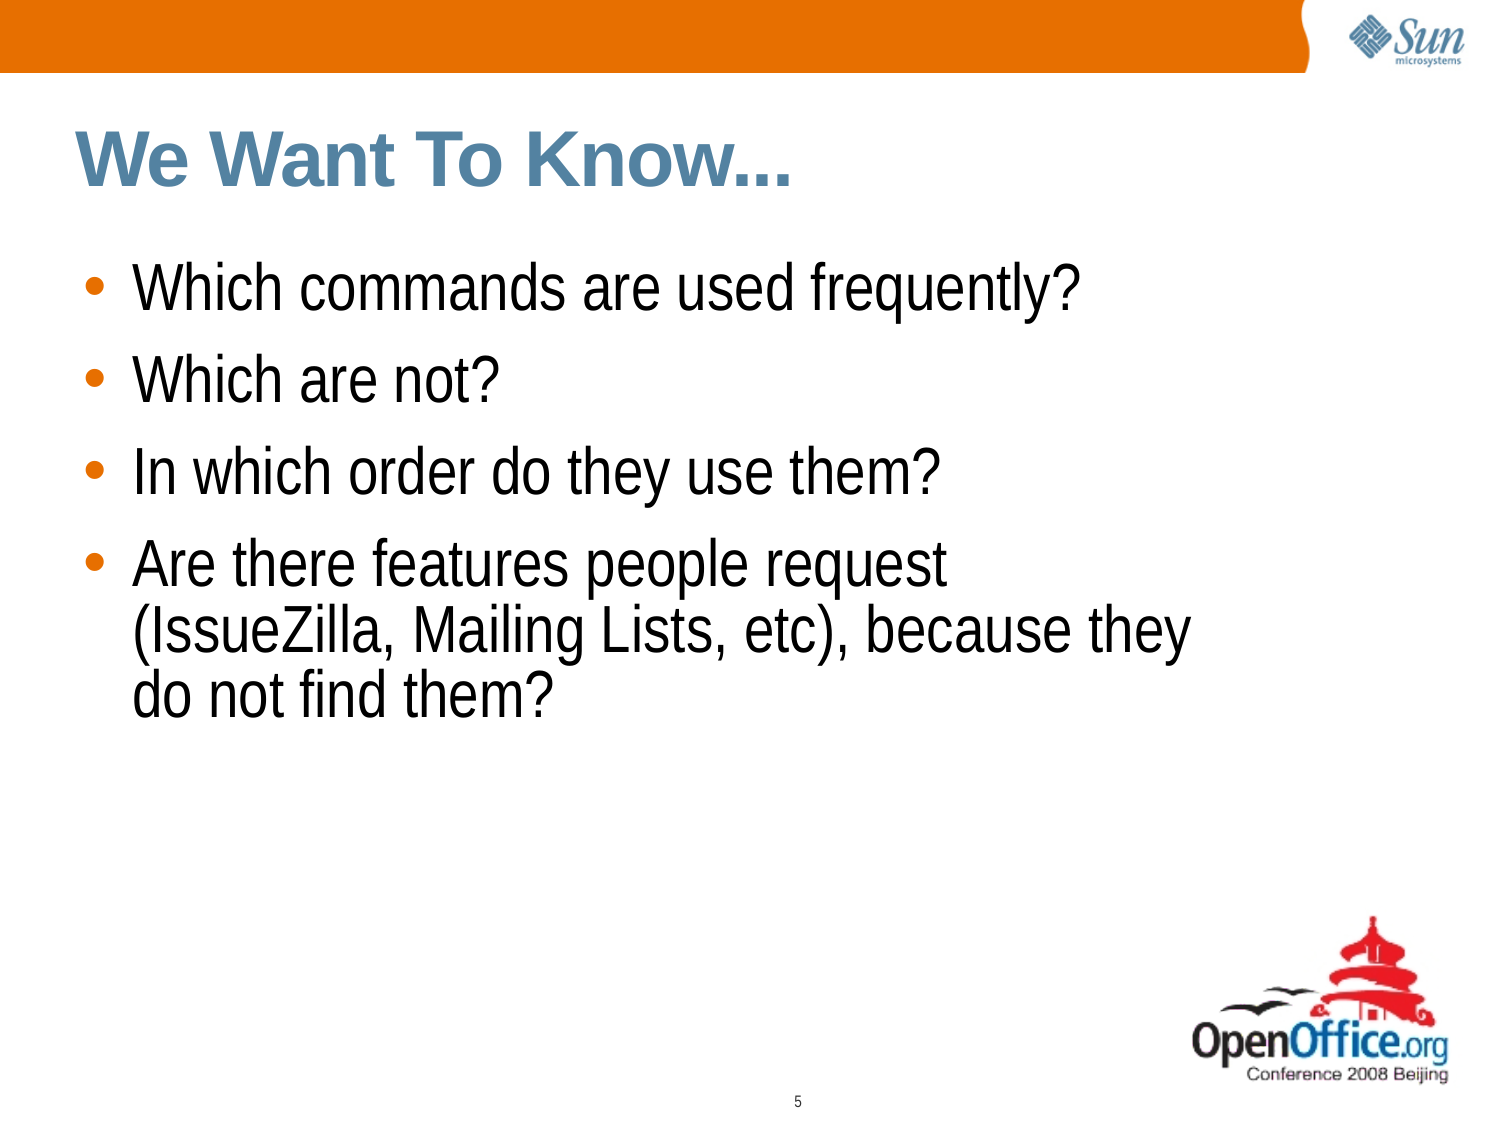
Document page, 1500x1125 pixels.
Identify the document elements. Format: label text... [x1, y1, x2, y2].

list Which commands are used frequently? Which are not? In which order do they use them? Are there features people request (IssueZilla, Mailing Lists, etc), because they do not find them? [64, 258, 1401, 1062]
picture [0, 0, 1500, 73]
title We Want To Know... [75, 123, 1437, 227]
picture [1179, 906, 1463, 1105]
